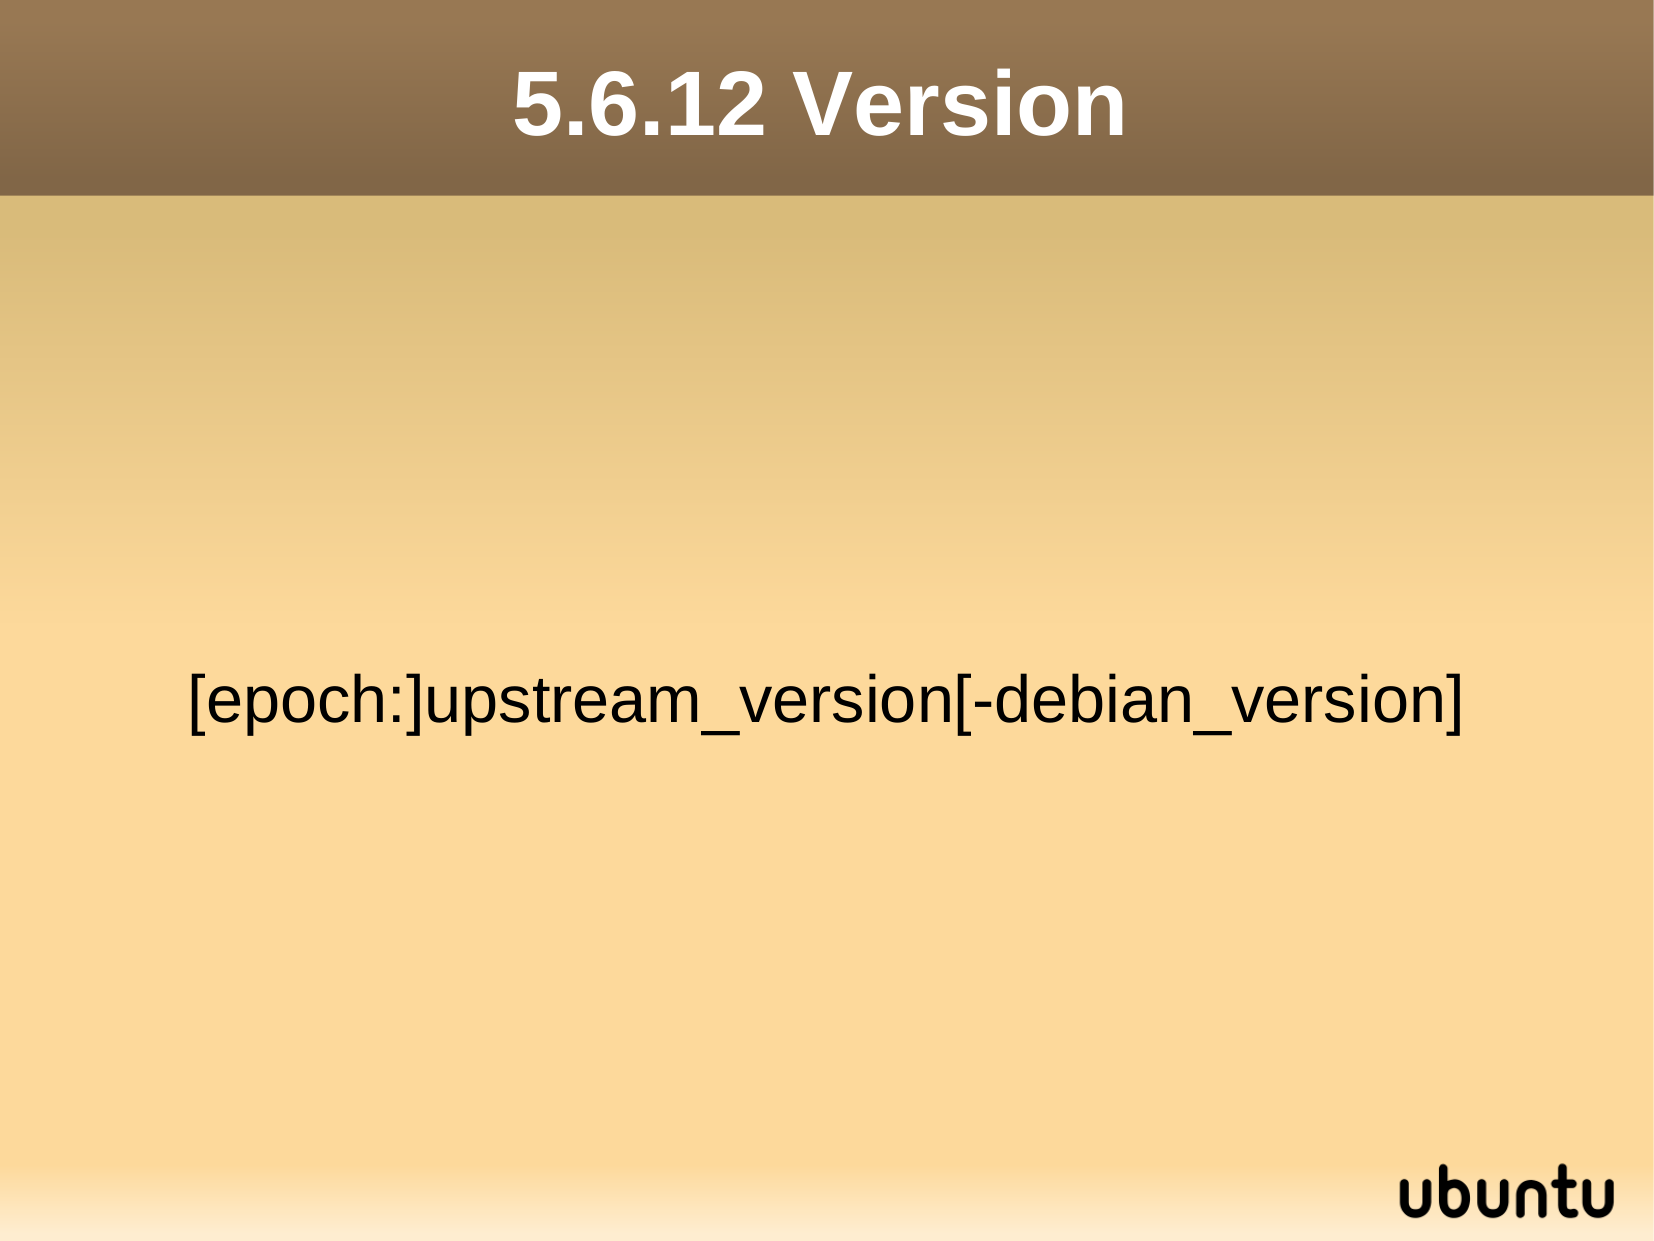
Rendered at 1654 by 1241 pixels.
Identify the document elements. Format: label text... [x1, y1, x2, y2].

picture [0, 0, 1654, 1241]
subtitle [epoch:]upstream_version[-debian_version] [82, 297, 1571, 1102]
title 5.6.12 Version [76, 7, 1565, 200]
